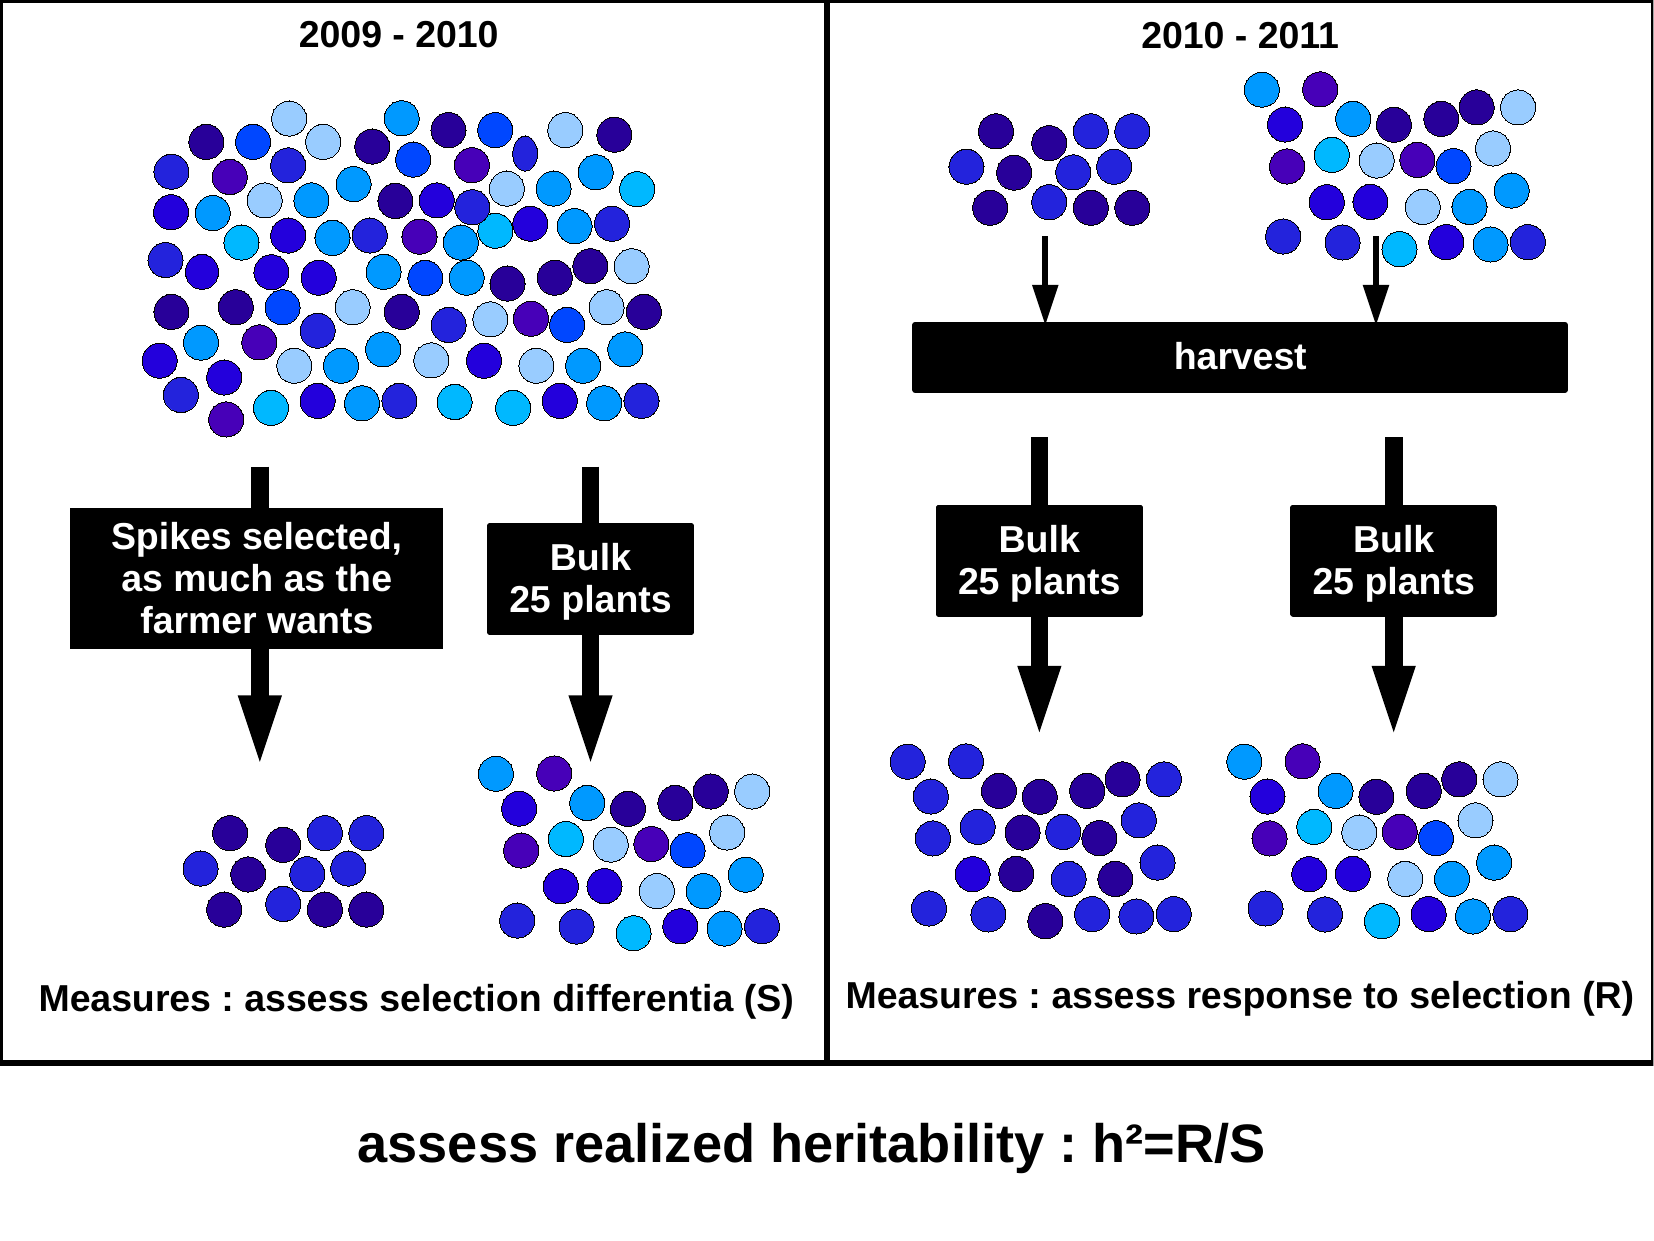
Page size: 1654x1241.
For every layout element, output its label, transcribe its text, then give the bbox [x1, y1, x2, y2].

text_box [354, 128, 390, 165]
text_box [330, 850, 366, 887]
text_box [1318, 773, 1354, 809]
text_box [1335, 101, 1371, 137]
text_box [503, 832, 539, 869]
text_box [241, 324, 277, 360]
text_box [1265, 218, 1301, 255]
text_box [1251, 820, 1288, 857]
text_box [536, 755, 572, 792]
text_box [247, 182, 283, 218]
text_box [623, 383, 660, 419]
text_box [1423, 89, 1495, 137]
text_box [183, 325, 219, 361]
text_box [153, 154, 189, 190]
text_box [1031, 125, 1067, 161]
text_box [1285, 743, 1321, 779]
text_box [1045, 814, 1117, 856]
text_box [1476, 844, 1512, 881]
text_box [188, 124, 224, 160]
text_box [578, 154, 614, 190]
text_box [1325, 224, 1361, 261]
text_box [547, 112, 583, 148]
text_box [998, 856, 1034, 892]
text_box [1309, 184, 1345, 220]
text_box [431, 307, 467, 343]
text_box [619, 171, 655, 207]
text_box [212, 815, 248, 851]
text_box [271, 100, 307, 137]
text_box [1376, 107, 1412, 143]
text_box [344, 385, 380, 421]
text_box [1096, 149, 1132, 185]
text_box [955, 856, 991, 892]
text_box [1267, 106, 1303, 143]
text_box [1314, 137, 1350, 173]
text_box [633, 826, 669, 862]
text_box [407, 260, 443, 296]
text_box [970, 896, 1006, 933]
text_box [972, 190, 1008, 226]
text_box [596, 117, 632, 153]
text_box [1296, 809, 1332, 845]
text_box [365, 331, 401, 367]
text_box [1073, 113, 1109, 149]
text_box [1451, 189, 1488, 225]
text_box [381, 383, 417, 419]
text_box [1359, 142, 1395, 179]
text_box [499, 902, 535, 939]
text_box [218, 289, 254, 325]
text_box [377, 183, 413, 219]
text_box [395, 141, 431, 178]
text_box [335, 289, 371, 325]
text_box [709, 814, 745, 851]
text_box [1139, 844, 1176, 881]
text_box [1248, 890, 1284, 927]
text_box harvest [915, 324, 1565, 390]
text_box [1022, 779, 1058, 815]
text_box [223, 224, 260, 261]
text_box [1121, 802, 1157, 838]
text_box [911, 890, 947, 927]
text_box [153, 194, 189, 230]
text_box [323, 348, 359, 384]
text_box [1249, 778, 1286, 815]
text_box [489, 265, 526, 302]
text_box Measures : assess response to selection (R) [826, 967, 1654, 1024]
text_box Spikes selected, as much as the farmer wants [70, 508, 443, 649]
text_box [195, 195, 231, 231]
text_box [616, 915, 652, 951]
text_box [537, 260, 573, 296]
text_box [366, 254, 402, 290]
text_box [183, 850, 219, 887]
text_box [1118, 898, 1154, 935]
text_box Measures : assess selection differentia (S) [0, 970, 845, 1027]
text_box [1146, 761, 1182, 797]
text_box [1352, 184, 1388, 220]
text_box [1269, 148, 1305, 185]
text_box [536, 170, 572, 207]
text_box [314, 220, 351, 256]
text_box [626, 294, 662, 330]
text_box [1335, 856, 1371, 892]
text_box [1441, 761, 1477, 797]
text_box assess realized heritability : h²=R/S [0, 1105, 1654, 1182]
text_box [253, 390, 289, 426]
text_box [1387, 861, 1423, 897]
text_box [300, 313, 336, 349]
text_box 2010 - 2011 [830, 7, 1651, 64]
text_box [1510, 224, 1546, 260]
text_box [270, 217, 306, 254]
text_box [744, 908, 780, 944]
text_box [639, 873, 675, 909]
text_box [913, 778, 949, 815]
text_box [230, 856, 266, 893]
text_box [147, 242, 184, 278]
text_box [401, 219, 438, 255]
text_box [384, 294, 420, 330]
text_box Bulk 25 plants [490, 526, 691, 632]
text_box [1027, 903, 1063, 939]
text_box [1364, 903, 1400, 939]
text_box [1341, 814, 1377, 851]
text_box [1381, 231, 1418, 267]
text_box [235, 124, 271, 160]
text_box [1434, 861, 1470, 897]
text_box [548, 821, 584, 857]
text_box [586, 385, 622, 421]
text_box [1307, 896, 1343, 933]
text_box [270, 147, 306, 183]
text_box [1494, 172, 1530, 209]
text_box [501, 791, 537, 827]
text_box [1055, 154, 1091, 190]
text_box [657, 773, 729, 821]
text_box [352, 217, 388, 254]
text_box [307, 815, 343, 851]
text_box [607, 331, 643, 367]
text_box [336, 166, 372, 202]
text_box [1457, 802, 1494, 838]
text_box [1399, 142, 1472, 184]
text_box [1114, 113, 1150, 149]
text_box [454, 147, 490, 183]
text_box [981, 773, 1017, 809]
text_box [728, 857, 764, 893]
text_box [206, 891, 242, 928]
text_box [572, 248, 608, 284]
text_box [978, 113, 1014, 149]
text_box [466, 343, 502, 379]
text_box [1073, 190, 1109, 226]
text_box [1244, 72, 1280, 108]
text_box [478, 756, 514, 792]
text_box [1105, 761, 1141, 797]
text_box [513, 301, 585, 343]
text_box [948, 149, 985, 185]
text_box [1291, 856, 1327, 892]
text_box [1114, 190, 1150, 226]
text_box [593, 827, 629, 863]
text_box [1005, 814, 1041, 851]
text_box [557, 208, 593, 244]
text_box [301, 260, 337, 296]
text_box [734, 773, 770, 810]
text_box [614, 248, 650, 284]
text_box [1475, 130, 1511, 167]
text_box [569, 785, 605, 821]
text_box [512, 135, 538, 172]
text_box [1405, 189, 1441, 225]
text_box [142, 343, 178, 379]
text_box [1156, 896, 1192, 932]
text_box [542, 383, 578, 419]
text_box [163, 377, 199, 413]
text_box 2009 - 2010 [3, 5, 798, 65]
text_box [1492, 896, 1528, 932]
text_box [1302, 71, 1338, 107]
text_box [430, 112, 467, 148]
text_box [495, 390, 531, 426]
text_box [1226, 744, 1262, 780]
text_box [1406, 773, 1442, 809]
text_box [212, 159, 248, 195]
text_box [293, 182, 329, 218]
text_box [960, 809, 996, 845]
text_box [1074, 896, 1110, 932]
text_box [670, 832, 706, 868]
text_box [1382, 814, 1454, 856]
text_box [265, 827, 301, 863]
text_box Bulk 25 plants [938, 507, 1140, 614]
text_box [489, 170, 525, 207]
text_box Bulk 25 plants [1293, 507, 1495, 614]
text_box [543, 868, 579, 904]
text_box [413, 342, 449, 378]
text_box [206, 359, 242, 396]
text_box [477, 112, 513, 148]
text_box [208, 401, 244, 438]
text_box [1051, 861, 1087, 897]
text_box [384, 100, 420, 136]
text_box [915, 820, 951, 857]
text_box [1031, 184, 1067, 220]
text_box [348, 815, 384, 851]
text_box [265, 886, 301, 922]
text_box [948, 743, 984, 779]
text_box [185, 254, 219, 290]
text_box [300, 383, 336, 419]
text_box [1482, 761, 1519, 797]
text_box [307, 891, 343, 928]
text_box [348, 891, 384, 928]
text_box [996, 155, 1032, 191]
text_box [594, 206, 630, 242]
text_box [565, 348, 601, 384]
text_box [419, 182, 548, 296]
text_box [437, 384, 473, 420]
text_box [1069, 773, 1105, 809]
text_box [253, 254, 301, 325]
text_box [610, 791, 646, 827]
text_box [1097, 861, 1133, 897]
text_box [1455, 898, 1491, 935]
text_box [1428, 224, 1464, 260]
text_box [1473, 226, 1509, 263]
text_box [289, 856, 325, 892]
text_box [1500, 89, 1536, 125]
text_box [305, 124, 341, 160]
text_box [559, 908, 595, 945]
text_box [890, 744, 926, 780]
text_box [1411, 896, 1447, 932]
text_box [1358, 779, 1394, 815]
text_box [686, 873, 722, 909]
text_box [586, 868, 623, 904]
text_box [518, 348, 554, 384]
text_box [707, 910, 743, 947]
text_box [662, 908, 698, 944]
text_box [589, 289, 625, 325]
text_box [276, 348, 312, 384]
text_box [472, 301, 508, 337]
text_box [153, 294, 189, 330]
